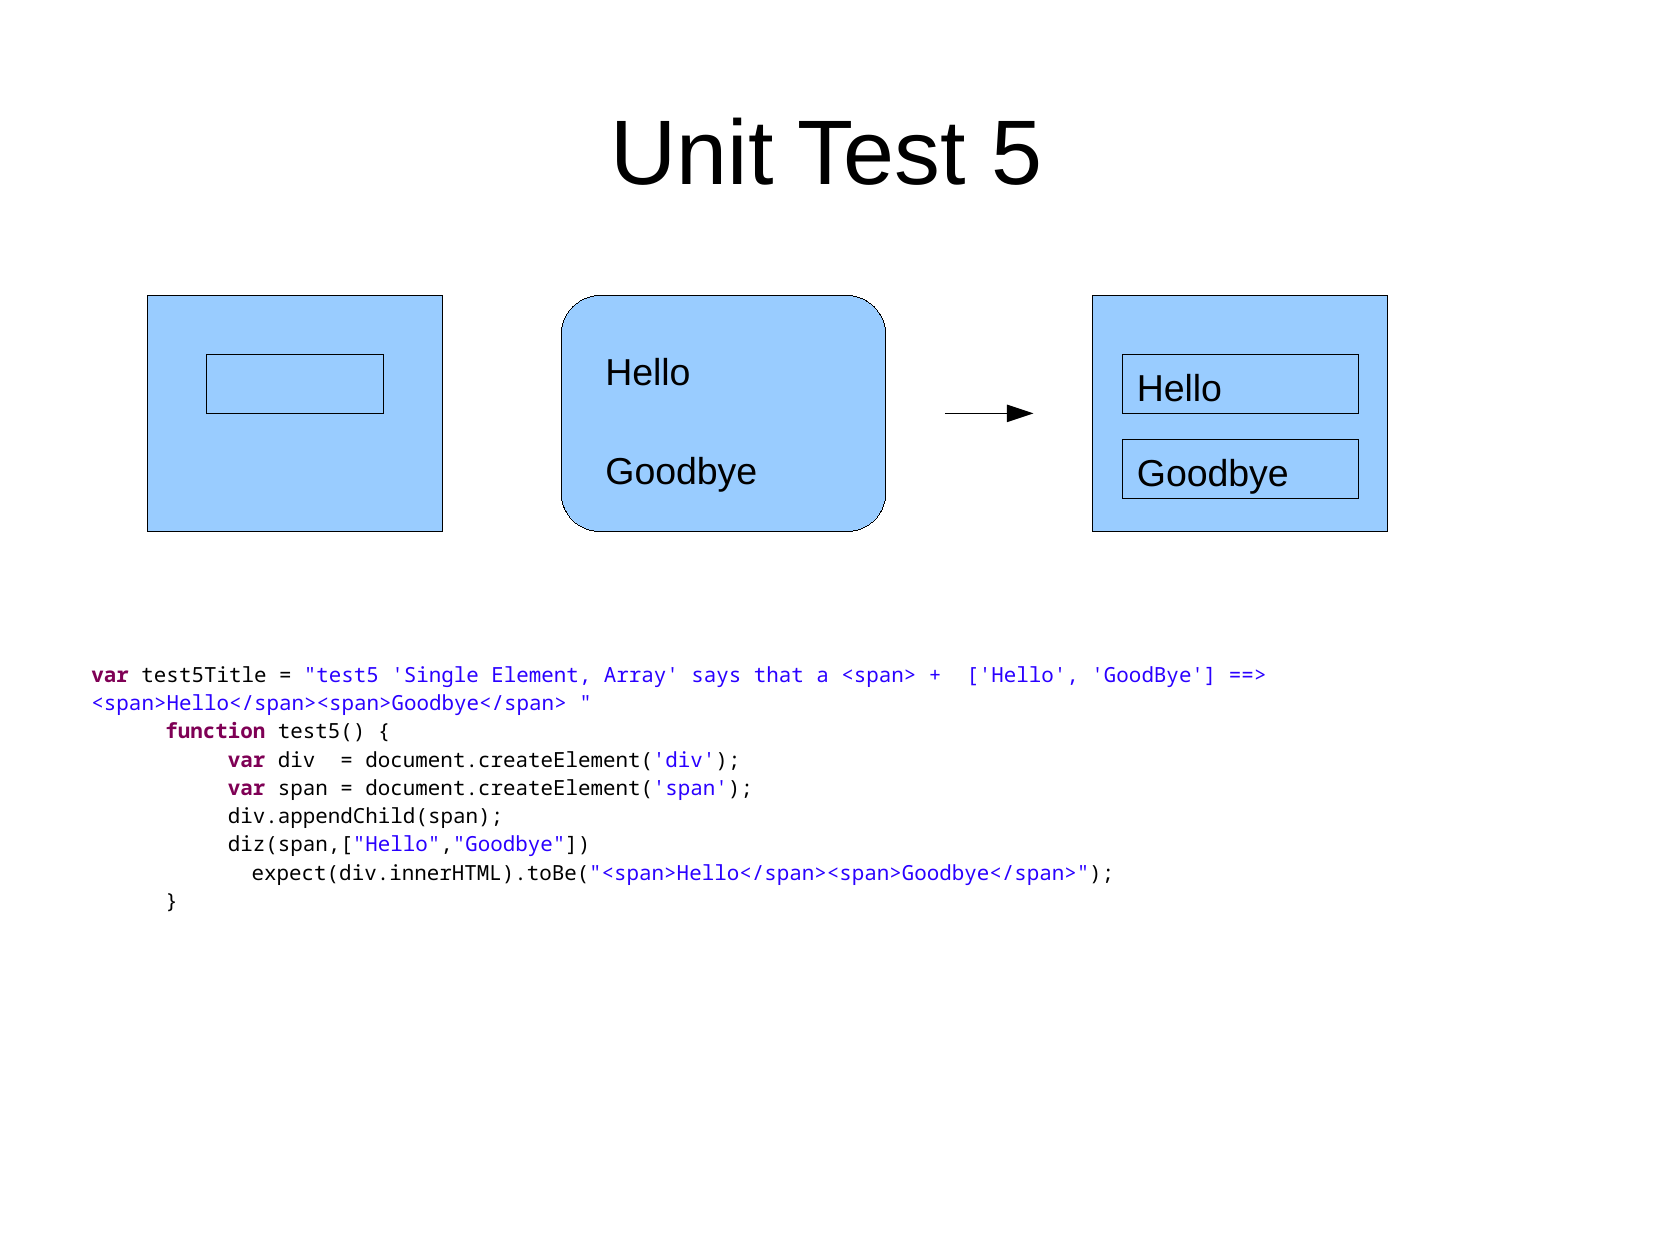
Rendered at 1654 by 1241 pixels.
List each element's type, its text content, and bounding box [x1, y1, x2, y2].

text_box Hello [1122, 360, 1359, 418]
text_box Goodbye [590, 442, 827, 500]
text_box [147, 295, 443, 532]
text_box [1092, 295, 1388, 532]
title Unit Test 5 [82, 49, 1571, 257]
text_box [561, 295, 886, 532]
text_box Hello [590, 343, 827, 401]
text_box var test5Title = "test5 'Single Element, Array' says that a <span> + ['Hello', 'GoodBye'] ==> <span>Hello</span><span>Goodbye</span> " function test5() { var div = document.createElement('div'); var span = document.createElement('span'); div.appendChild(span); diz(span,["Hello","Goodbye"]) expect(div.innerHTML).toBe("<span>Hello</span><span>Goodbye</span>"); } [76, 652, 1583, 886]
text_box Goodbye [1122, 445, 1359, 502]
